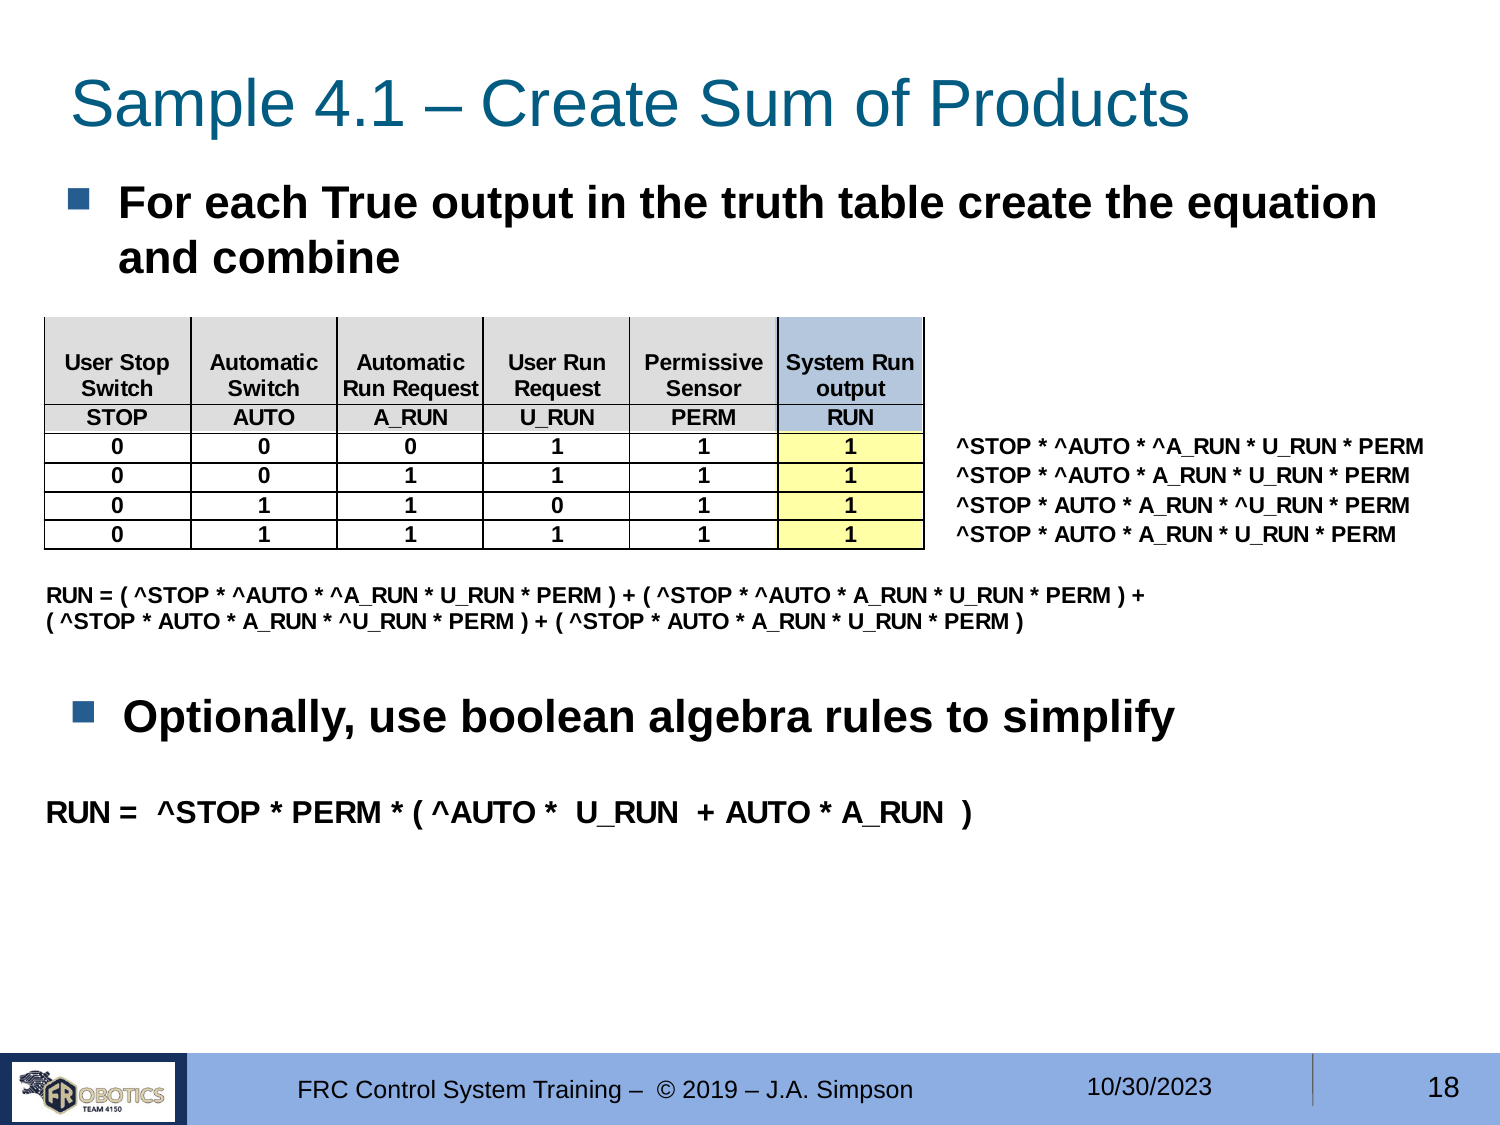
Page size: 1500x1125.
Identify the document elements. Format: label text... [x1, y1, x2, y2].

title Sample 4.1 – Create Sum of Products [55, 52, 1443, 149]
picture [43, 317, 1469, 640]
list For each True output in the truth table create the equation and combine [55, 164, 1441, 240]
footer FRC Control System Training – © 2019 – J.A. Simpson [225, 1074, 988, 1103]
slide_number <number> [1337, 1072, 1475, 1100]
list Optionally, use boolean algebra rules to simplify [60, 678, 1445, 754]
slide_number 10/30/2023 [1012, 1071, 1288, 1100]
picture [12, 1062, 175, 1122]
picture [42, 792, 1256, 833]
